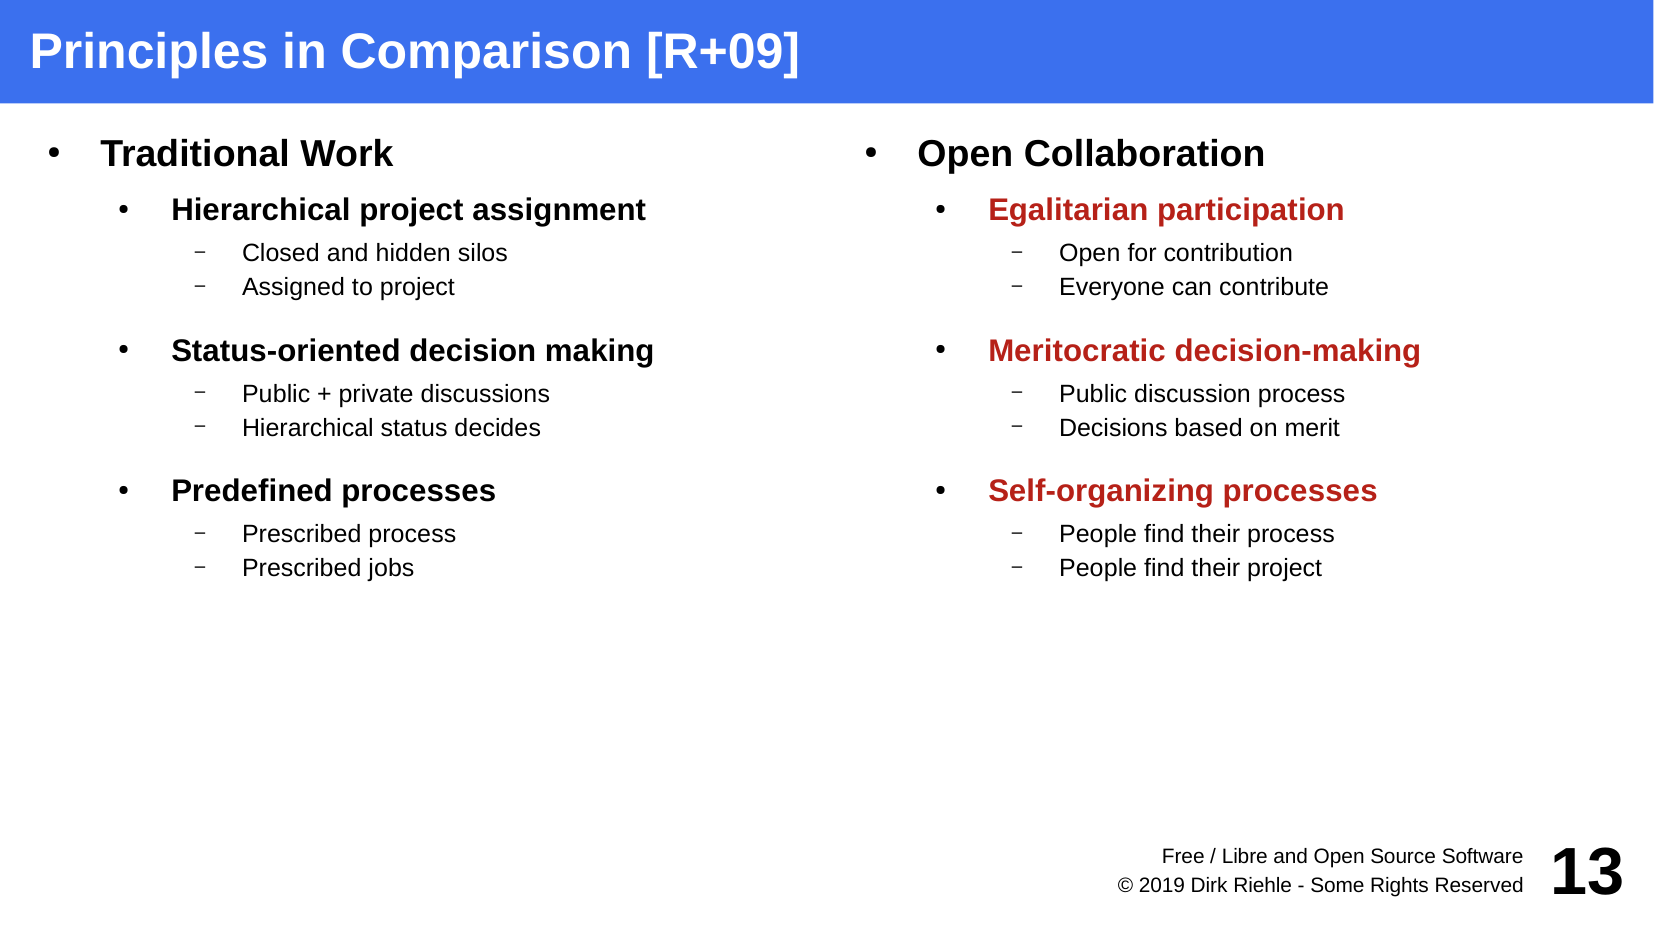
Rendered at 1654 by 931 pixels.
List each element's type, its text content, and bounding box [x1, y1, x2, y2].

list Open Collaboration Egalitarian participation Open for contribution Everyone can contribute Meritocratic decision-making Public discussion process Decisions based on merit Self-organizing processes People find their process People find their project [846, 132, 1625, 813]
list Traditional Work Hierarchical project assignment Closed and hidden silos Assigned to project Status-oriented decision making Public + private discussions Hierarchical status decides Predefined processes Prescribed process Prescribed jobs [29, 132, 808, 813]
title Principles in Comparison [R+09] [0, 0, 1654, 104]
